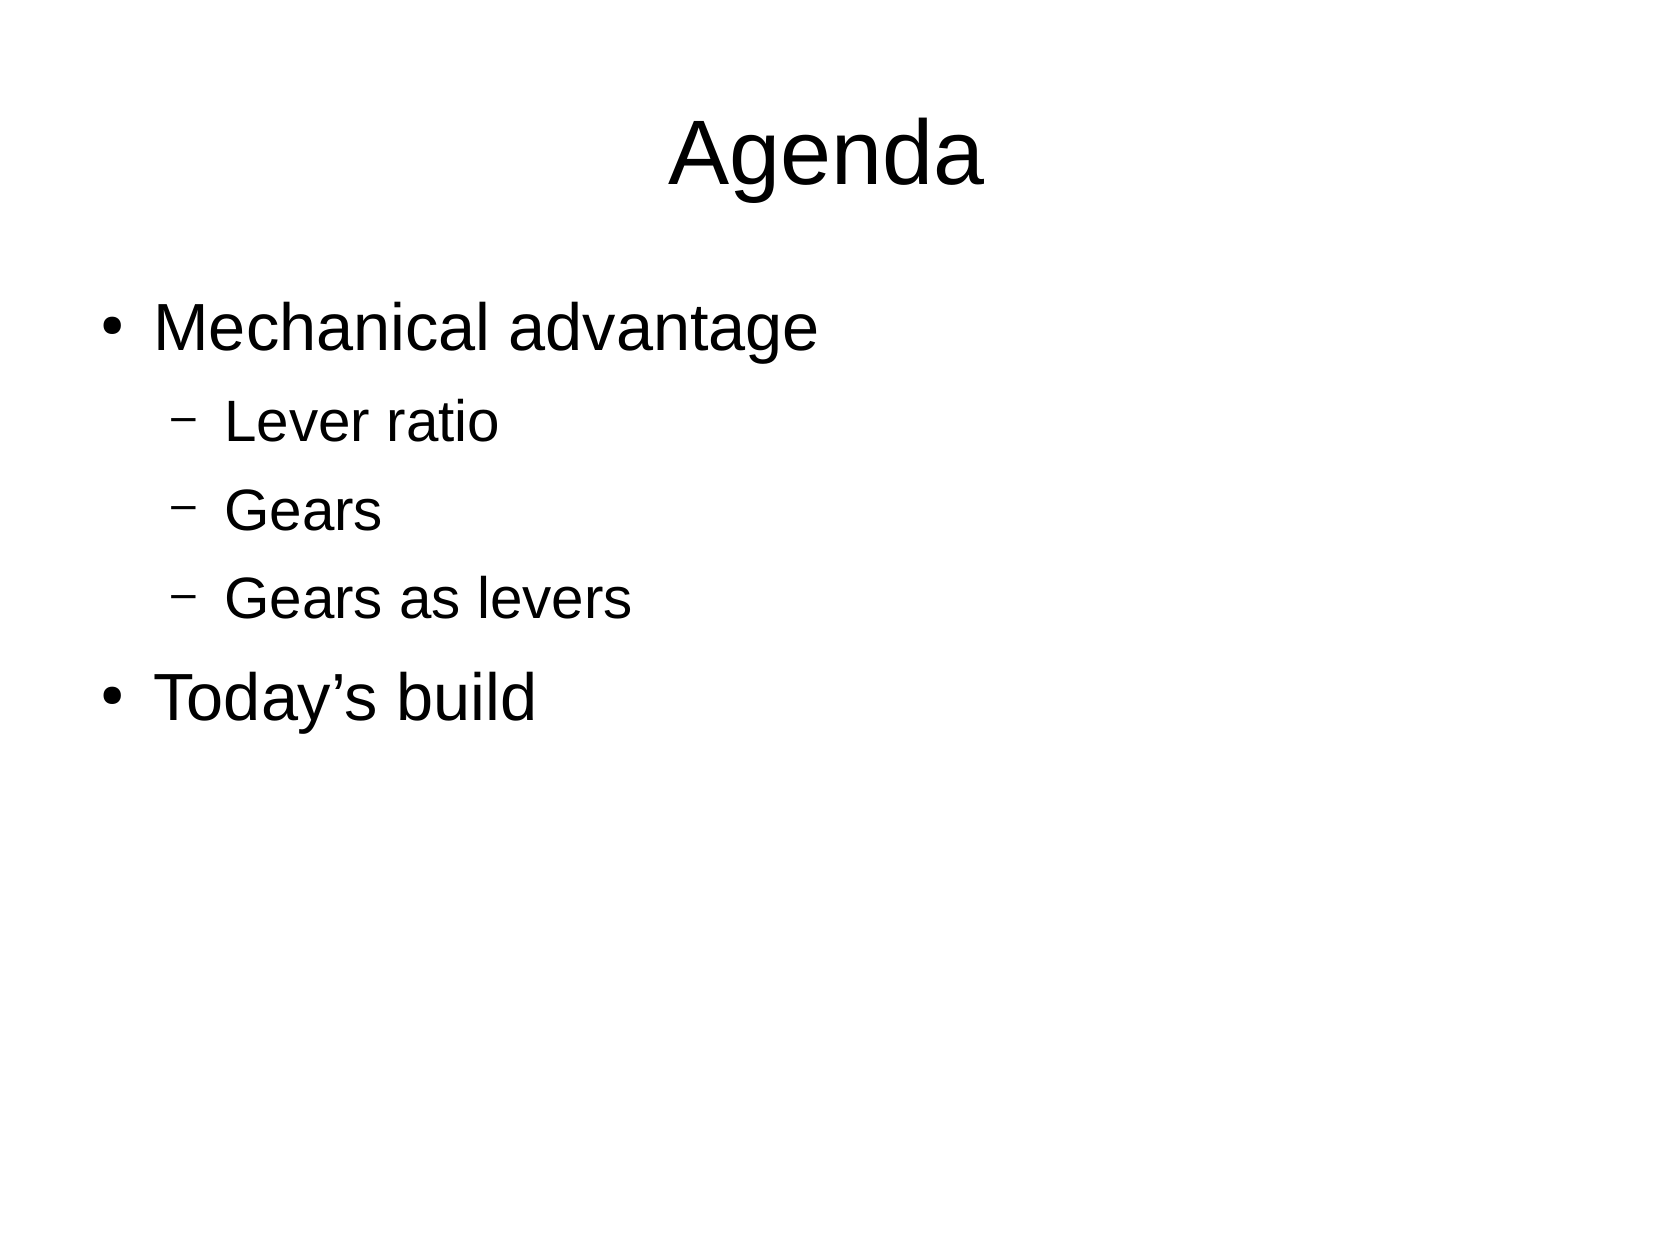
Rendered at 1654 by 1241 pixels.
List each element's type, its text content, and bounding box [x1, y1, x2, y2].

list Mechanical advantage Lever ratio Gears Gears as levers Today’s build [82, 290, 1571, 1010]
title Agenda [82, 49, 1571, 257]
